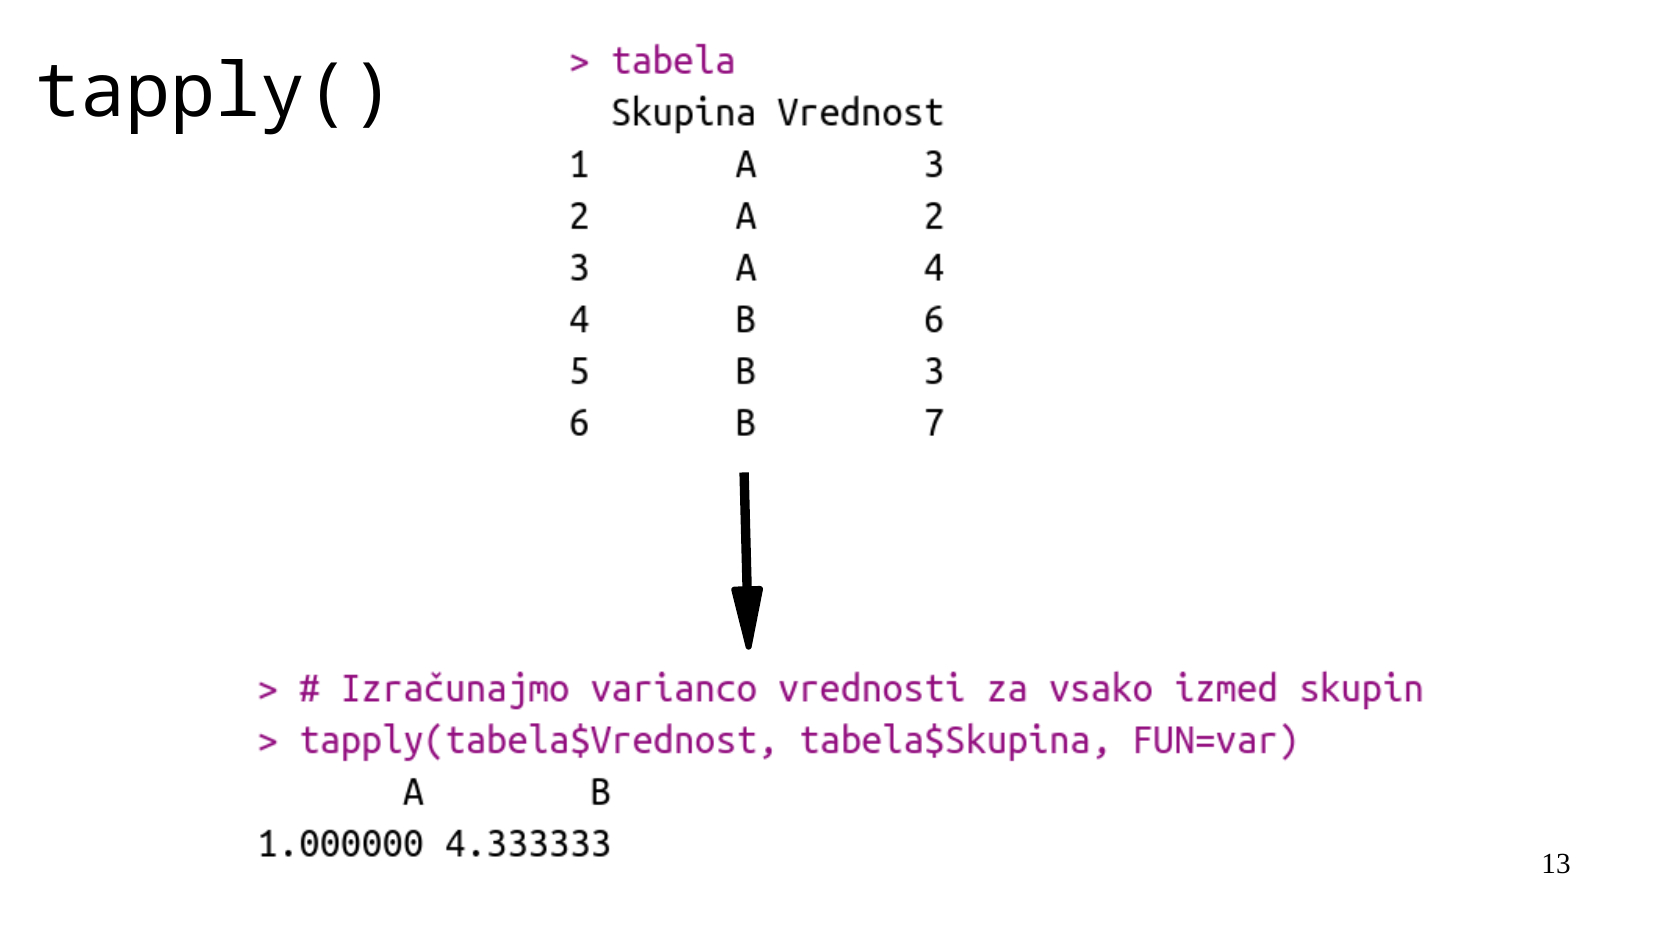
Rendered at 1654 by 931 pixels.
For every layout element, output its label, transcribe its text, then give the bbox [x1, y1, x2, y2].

picture [555, 27, 992, 461]
picture [245, 661, 1441, 875]
title tapply() [35, 0, 1524, 192]
